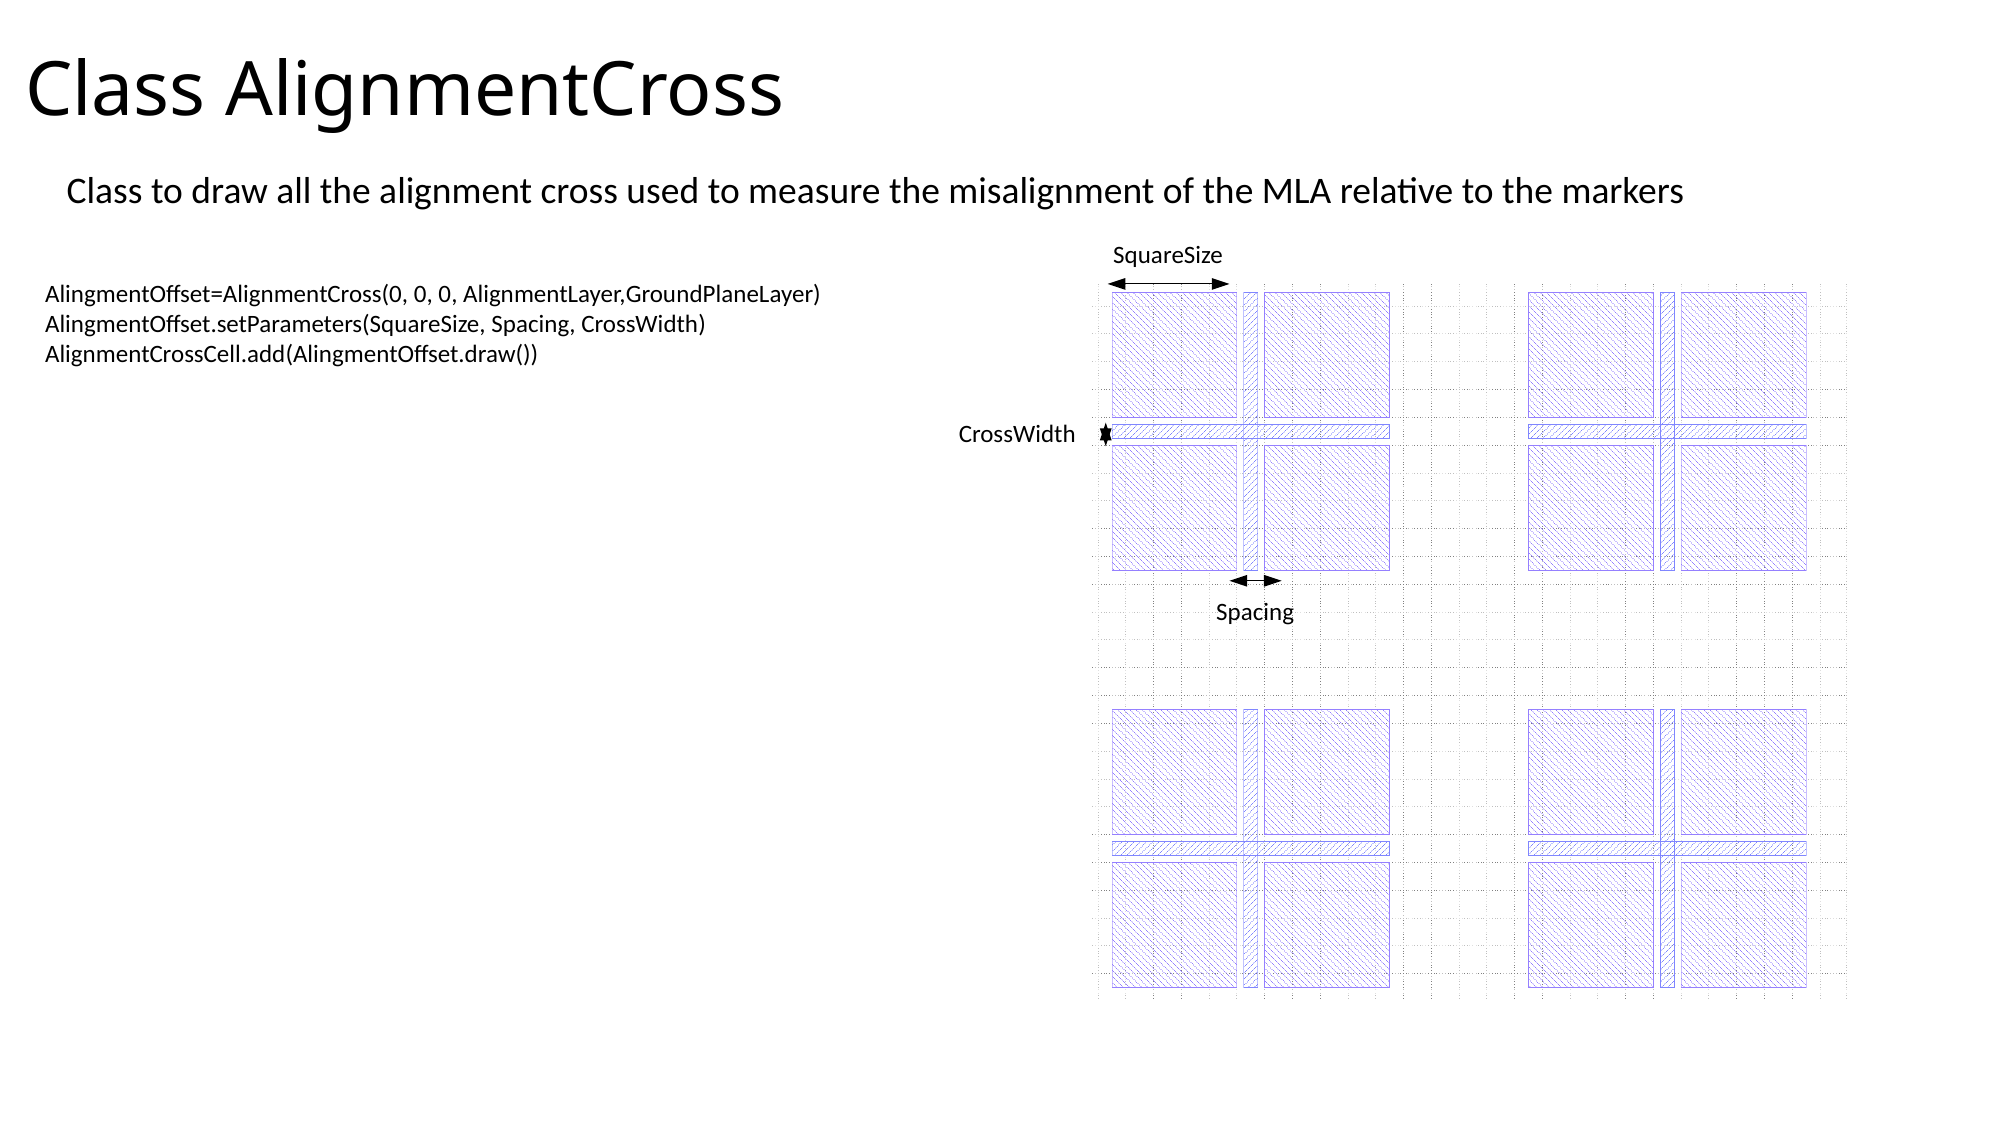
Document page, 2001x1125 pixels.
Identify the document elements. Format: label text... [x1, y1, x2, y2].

text_box CrossWidth [944, 410, 1091, 455]
picture [1092, 283, 1847, 1000]
text_box Spacing [1201, 588, 1309, 633]
text_box Class to draw all the alignment cross used to measure the misalignment of the MLA relative to the markers [51, 158, 1936, 219]
text_box SquareSize [1098, 231, 1238, 276]
title Class AlignmentCross [10, 0, 1736, 200]
text_box AlingmentOffset=AlignmentCross(0, 0, 0, AlignmentLayer,GroundPlaneLayer) AlingmentOffset.setParameters(SquareSize, Spacing, CrossWidth) AlignmentCrossCell.add(AlingmentOffset.draw()) [30, 270, 1459, 375]
